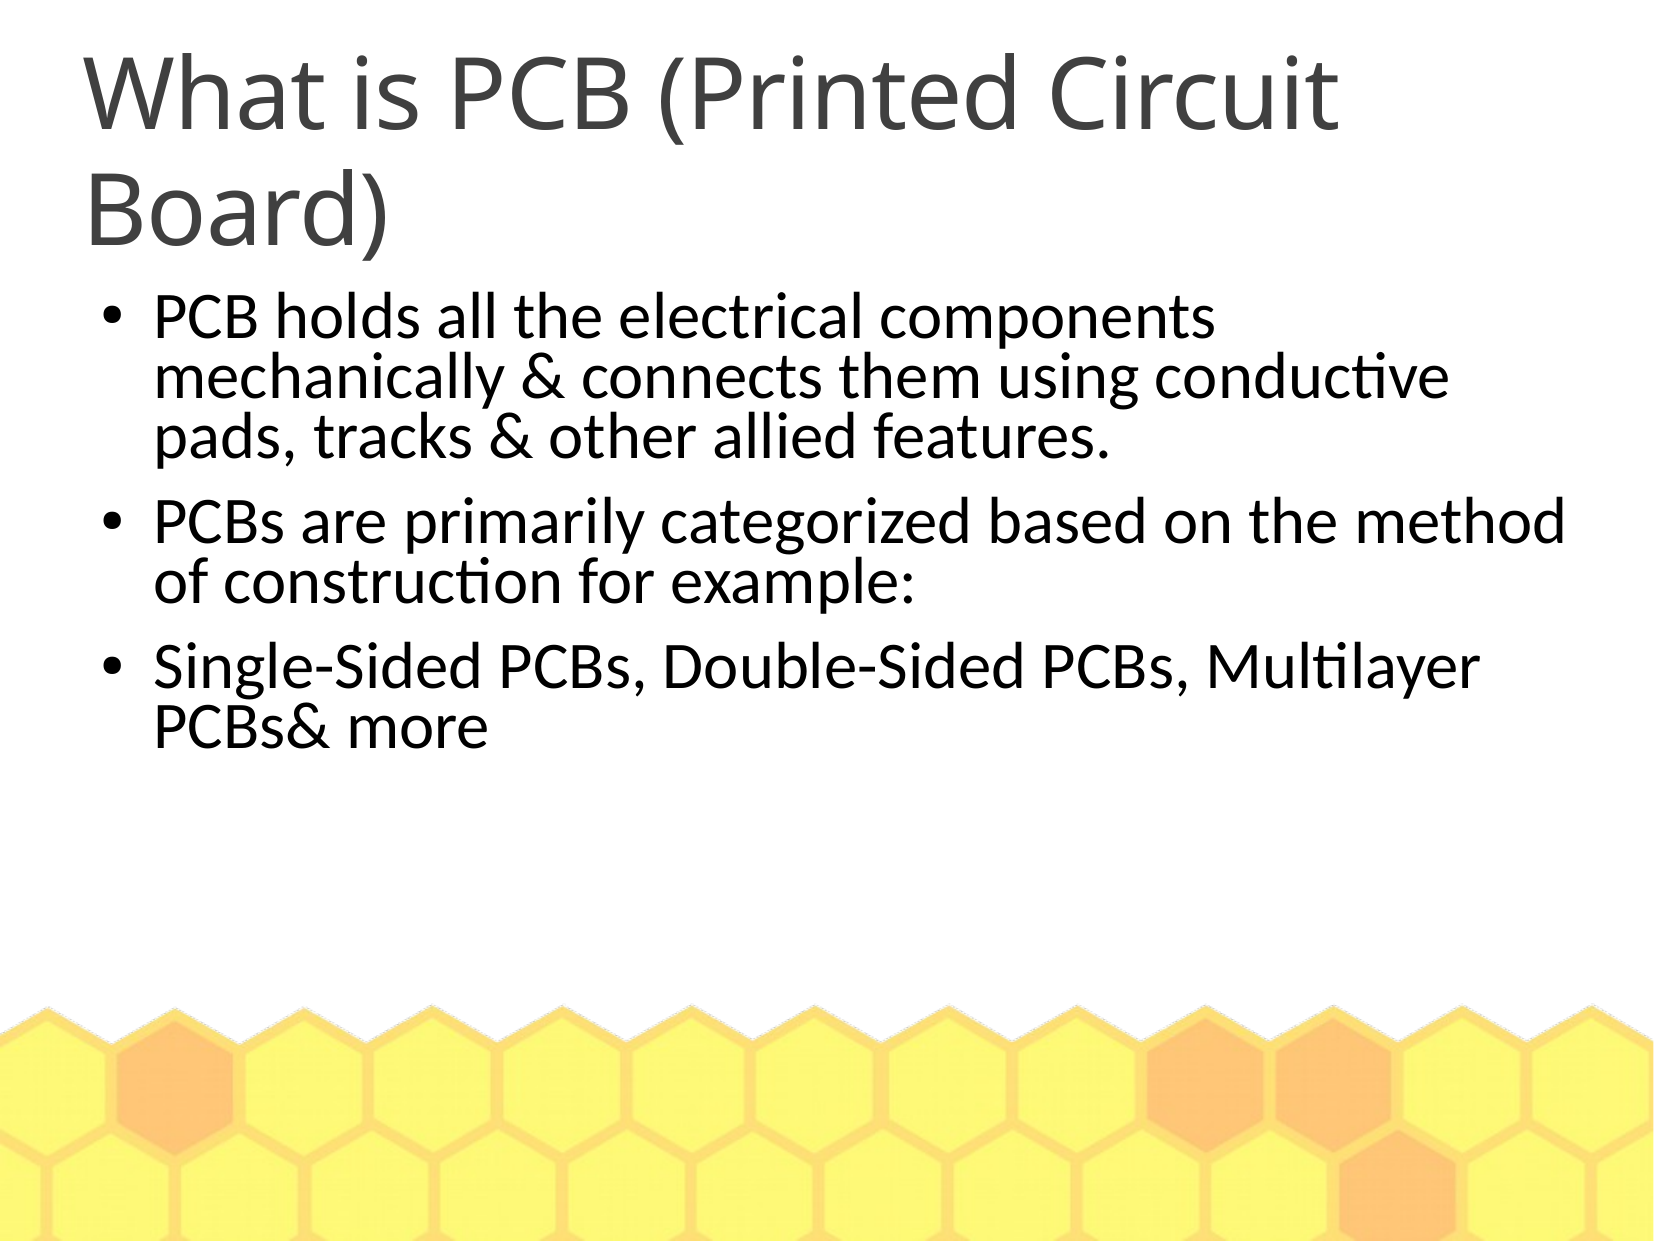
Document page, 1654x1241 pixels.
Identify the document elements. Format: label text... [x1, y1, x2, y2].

list PCB holds all the electrical components mechanically & connects them using conductive pads, tracks & other allied features. PCBs are primarily categorized based on the method of construction for example: Single-Sided PCBs, Double-Sided PCBs, Multilayer PCBs& more [82, 290, 1571, 1010]
title What is PCB (Printed Circuit Board) [82, 49, 1571, 257]
picture [0, 1001, 1654, 1241]
